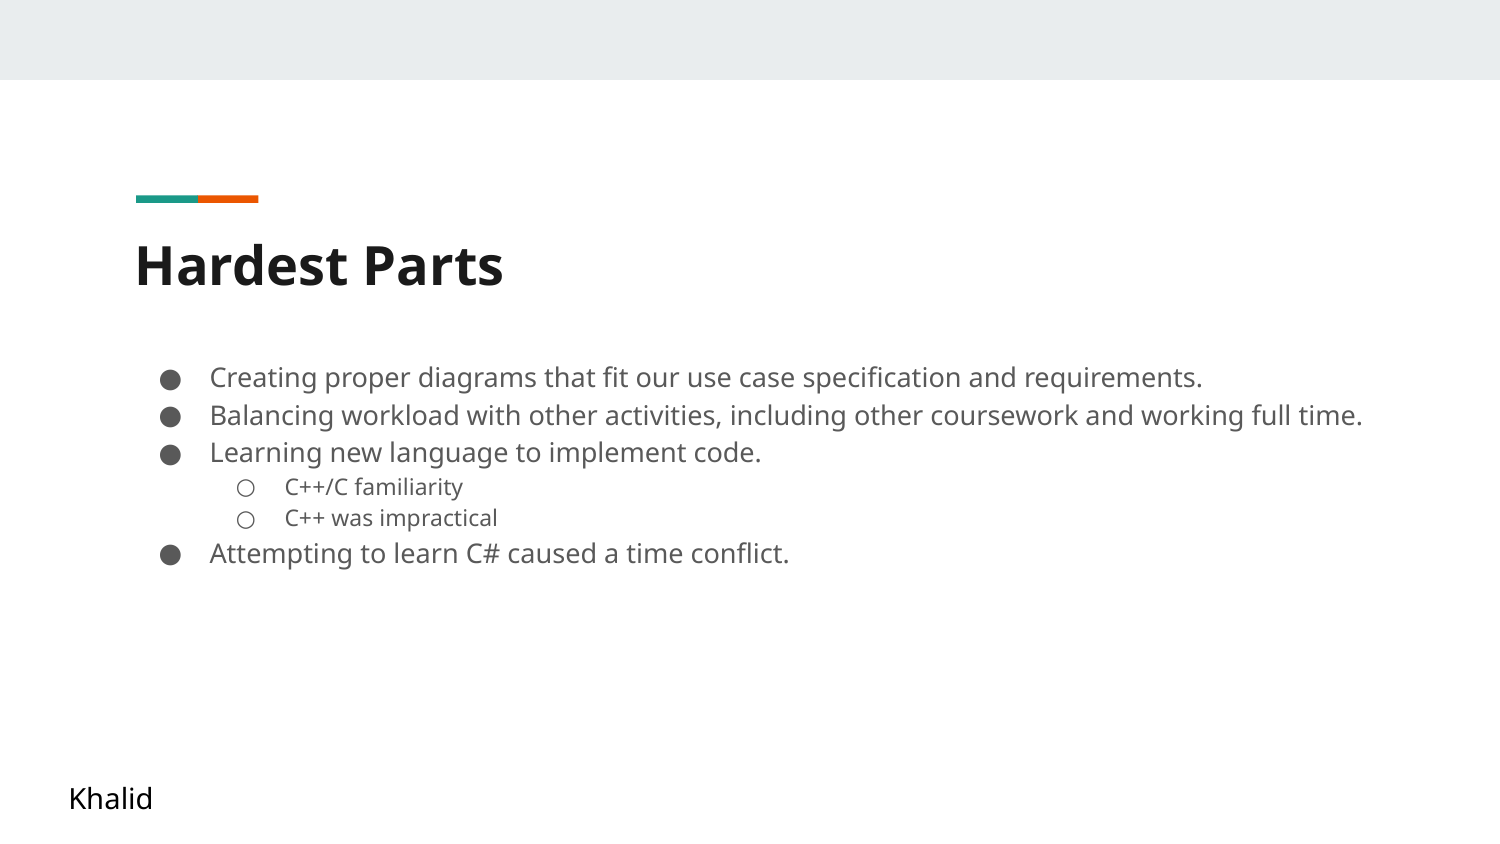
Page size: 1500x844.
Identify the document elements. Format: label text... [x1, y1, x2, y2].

list Creating proper diagrams that fit our use case specification and requirements. Balancing workload with other activities, including other coursework and working full time. Learning new language to implement code. C++/C familiarity C++ was impractical Attempting to learn C# caused a time conflict. [119, 341, 1381, 712]
title Hardest Parts [119, 216, 1381, 305]
text_box Khalid [53, 765, 227, 817]
